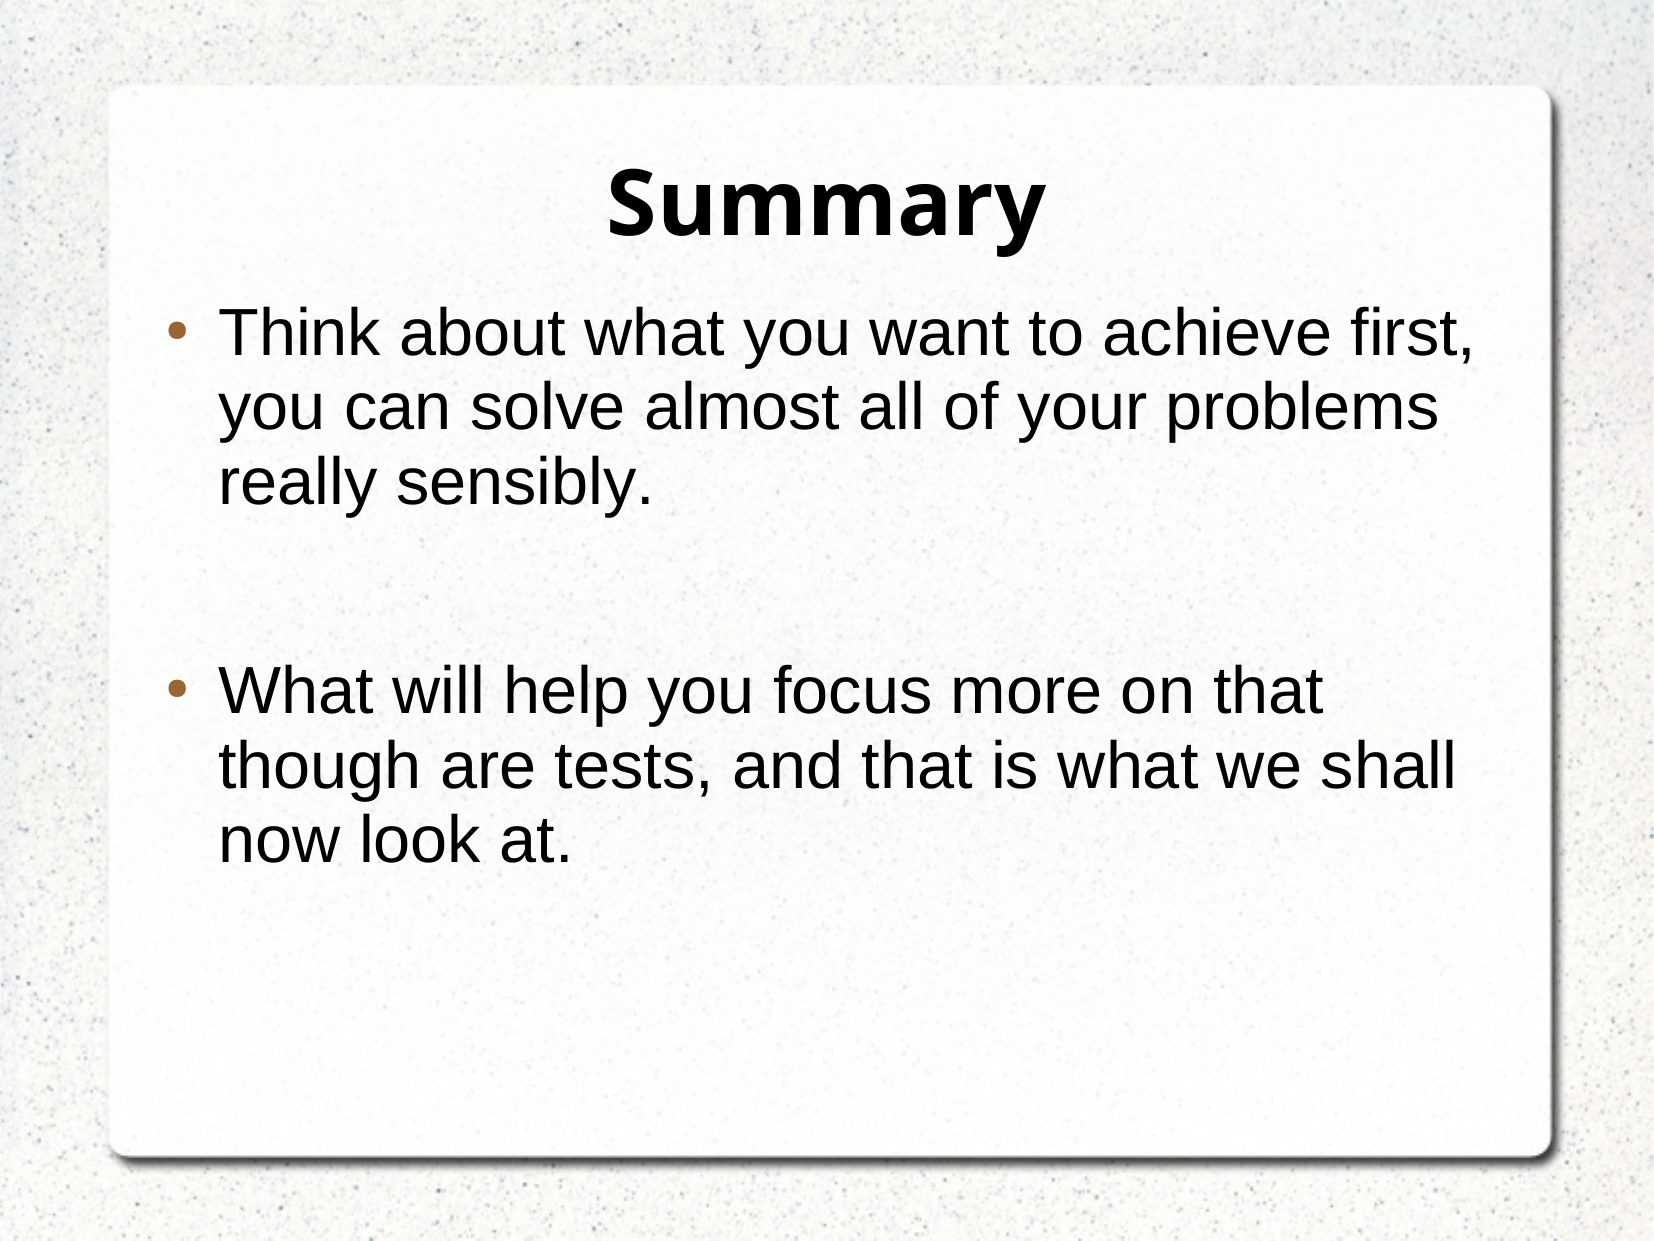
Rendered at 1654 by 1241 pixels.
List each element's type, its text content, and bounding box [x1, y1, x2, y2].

picture [0, 0, 1654, 1241]
list Think about what you want to achieve first, you can solve almost all of your problems really sensibly. What will help you focus more on that though are tests, and that is what we shall now look at. [147, 294, 1506, 930]
title Summary [118, 96, 1536, 304]
